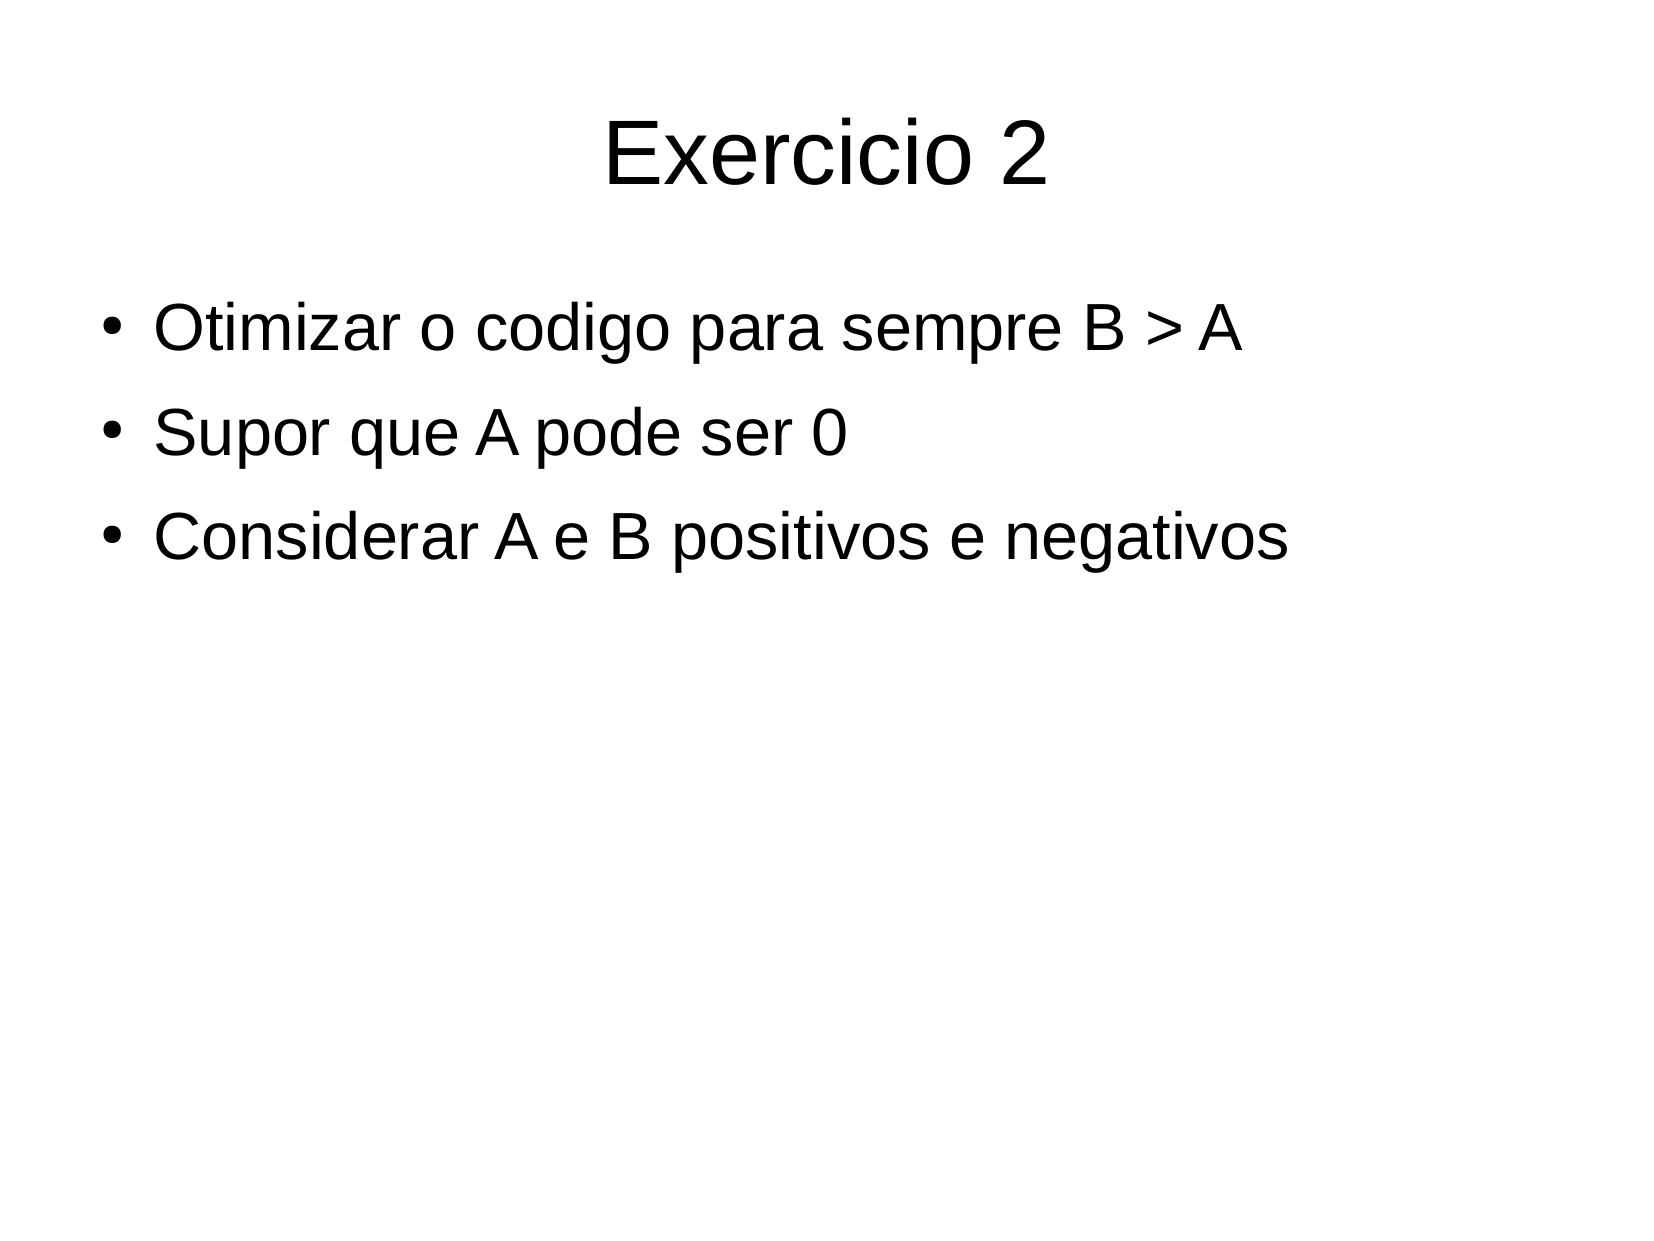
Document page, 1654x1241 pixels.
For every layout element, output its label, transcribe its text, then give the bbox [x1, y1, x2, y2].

list Otimizar o codigo para sempre B > A Supor que A pode ser 0 Considerar A e B positivos e negativos [82, 290, 1571, 1109]
title Exercicio 2 [82, 49, 1571, 257]
